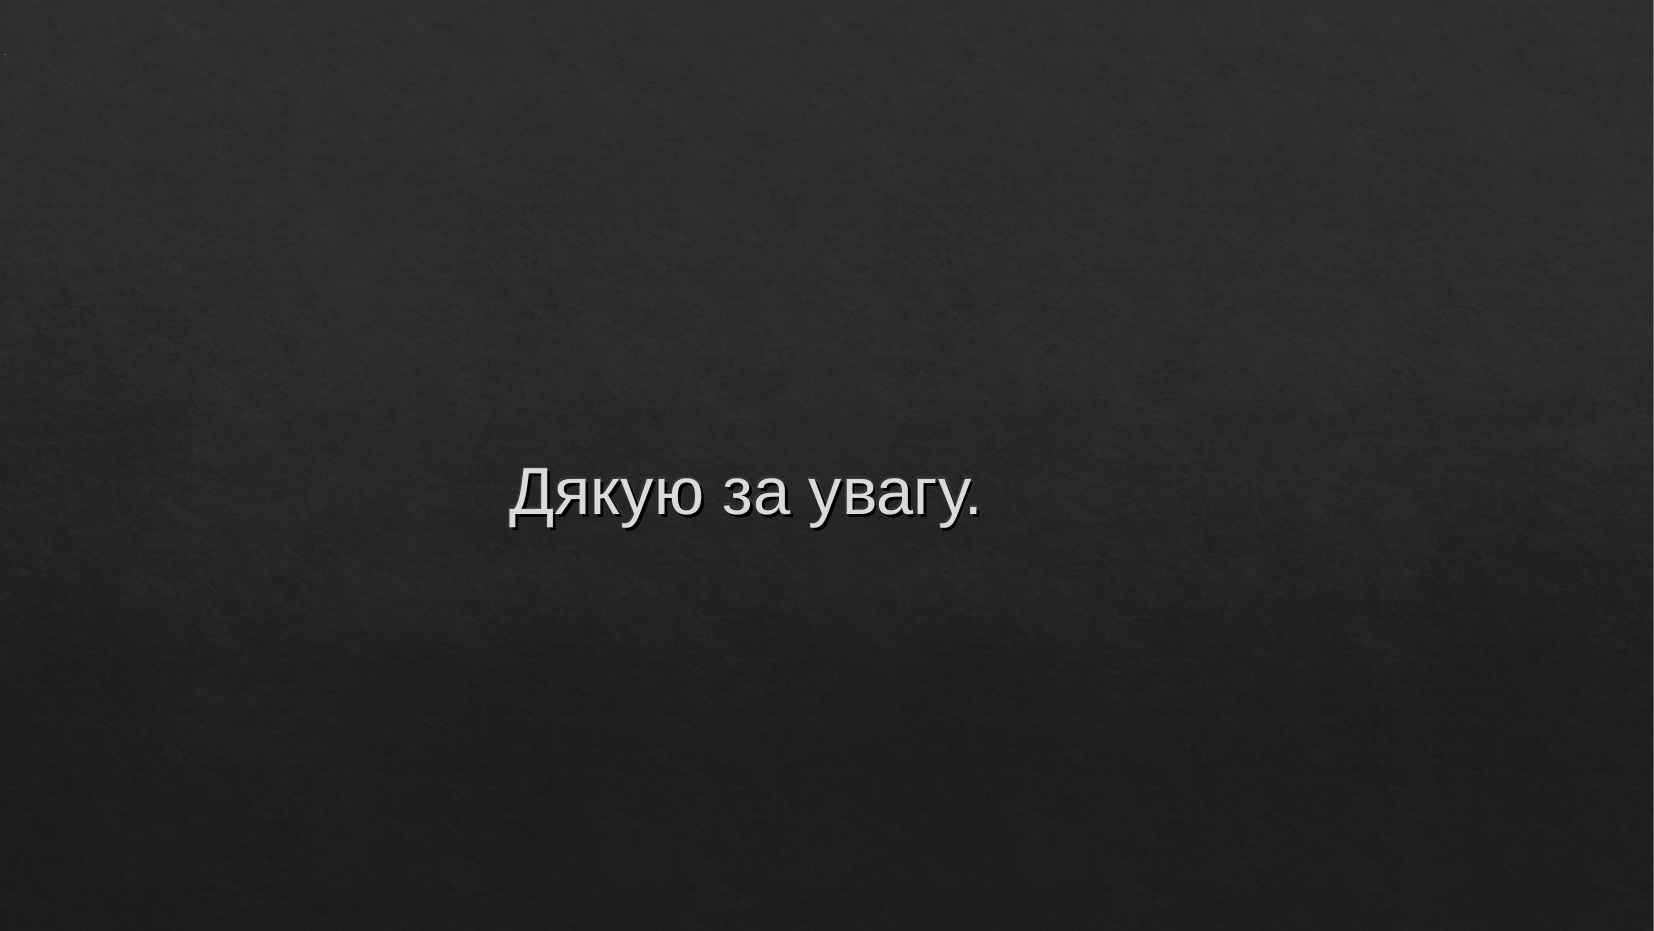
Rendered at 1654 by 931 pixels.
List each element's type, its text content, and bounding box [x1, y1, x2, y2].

subtitle Дякую за увагу. [0, 217, 1489, 758]
title . [0, 40, 11, 65]
